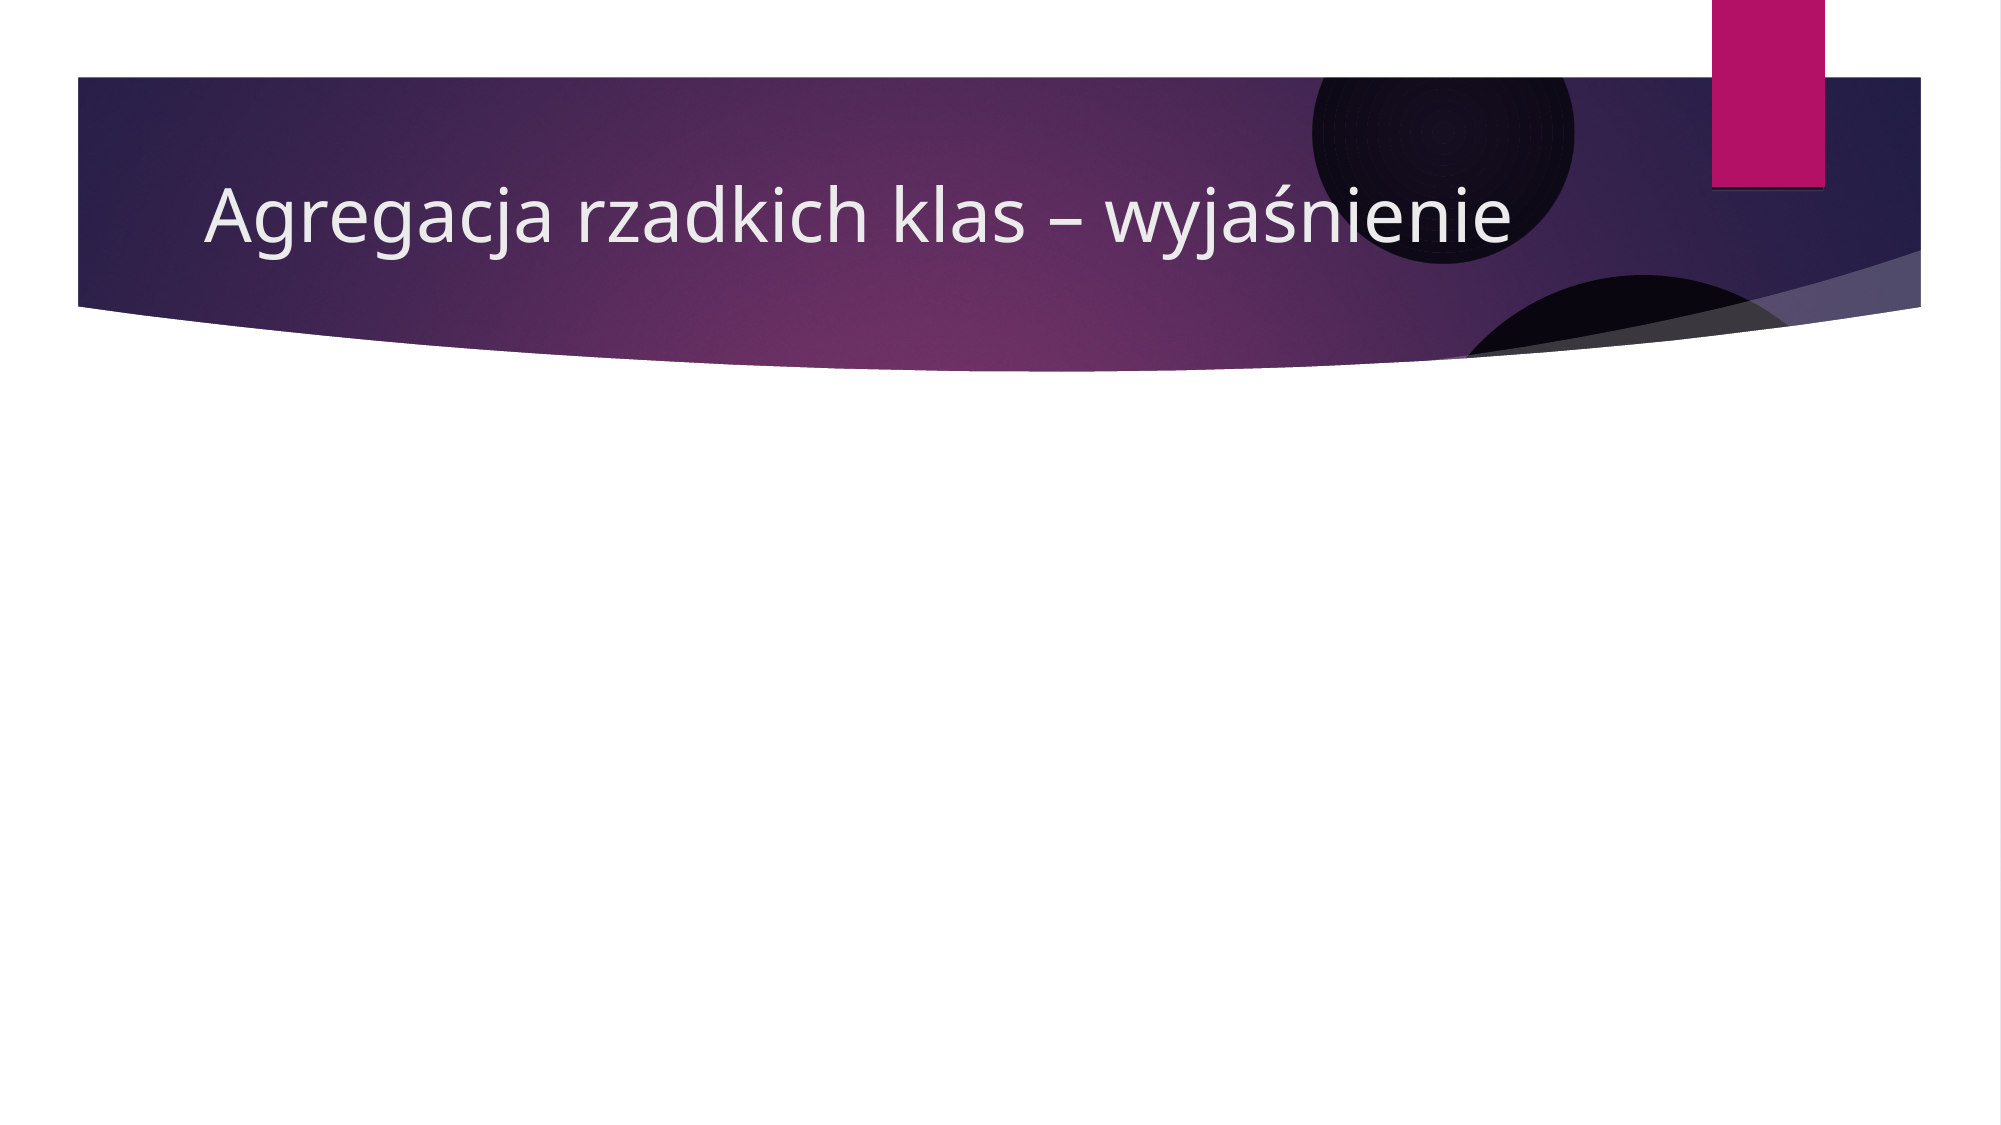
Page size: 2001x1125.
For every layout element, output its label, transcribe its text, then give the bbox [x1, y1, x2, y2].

title Agregacja rzadkich klas – wyjaśnienie [189, 159, 1627, 276]
